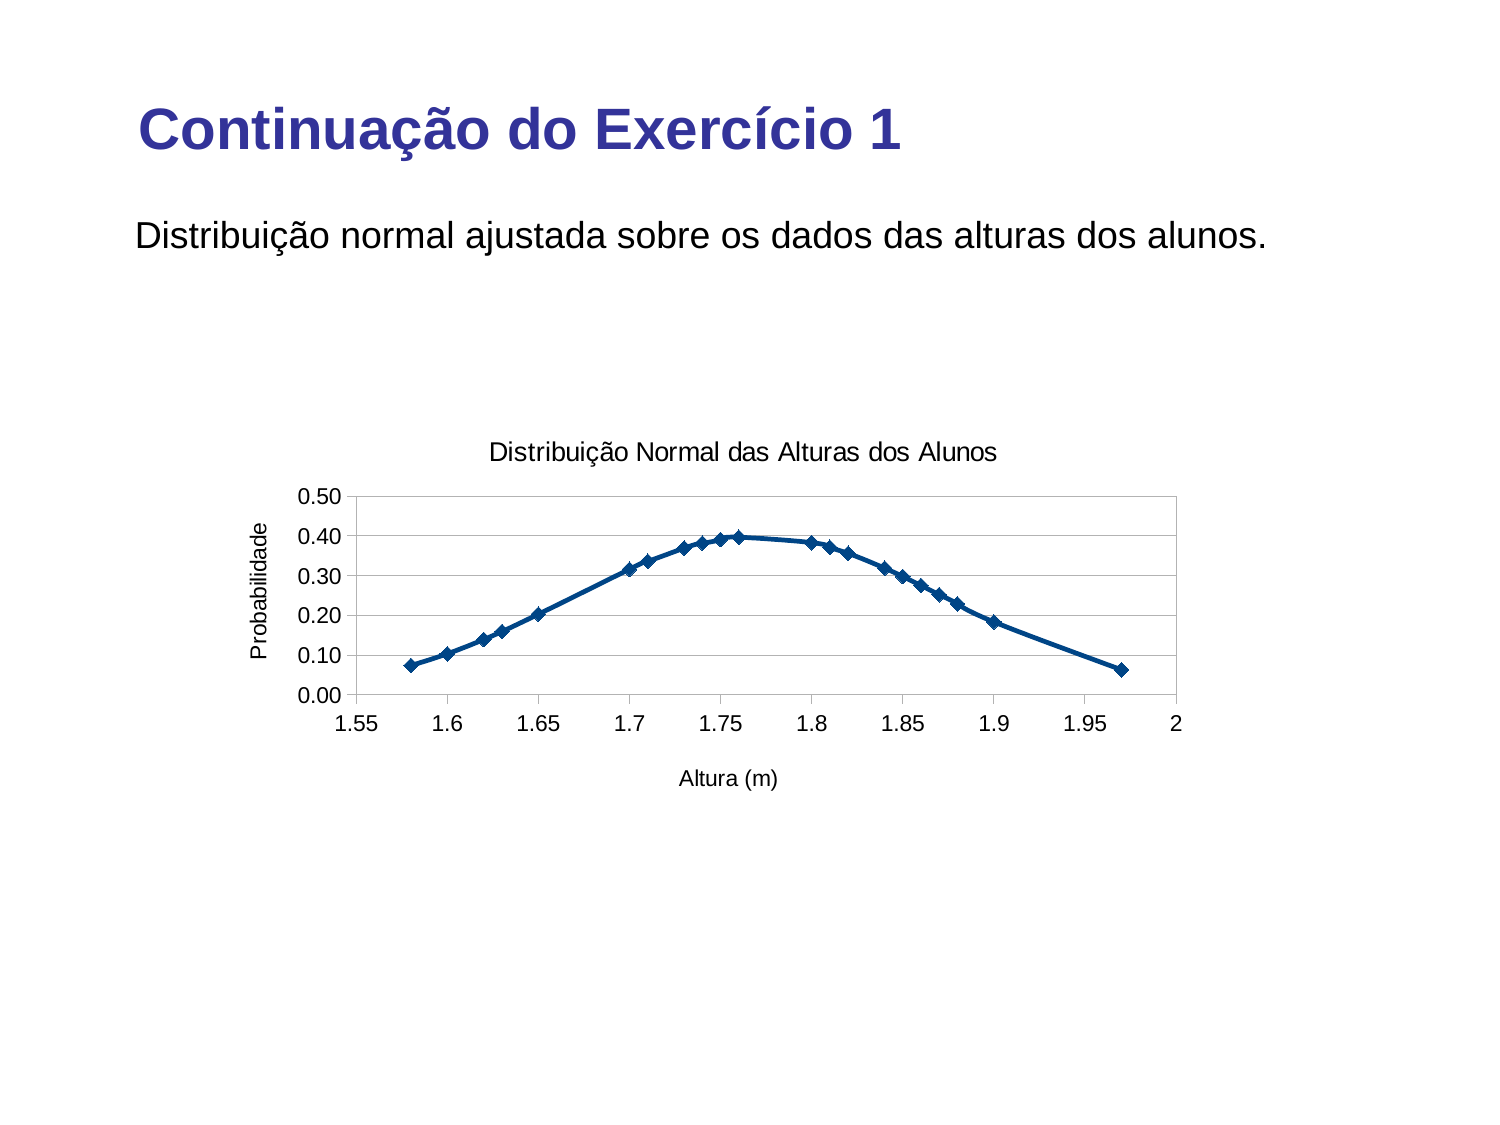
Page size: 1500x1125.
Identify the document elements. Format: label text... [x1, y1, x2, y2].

text_box Continuação do Exercício 1 [123, 84, 1400, 179]
text_box Distribuição normal ajustada sobre os dados das alturas dos alunos. [120, 203, 1362, 286]
chart [211, 413, 1203, 810]
